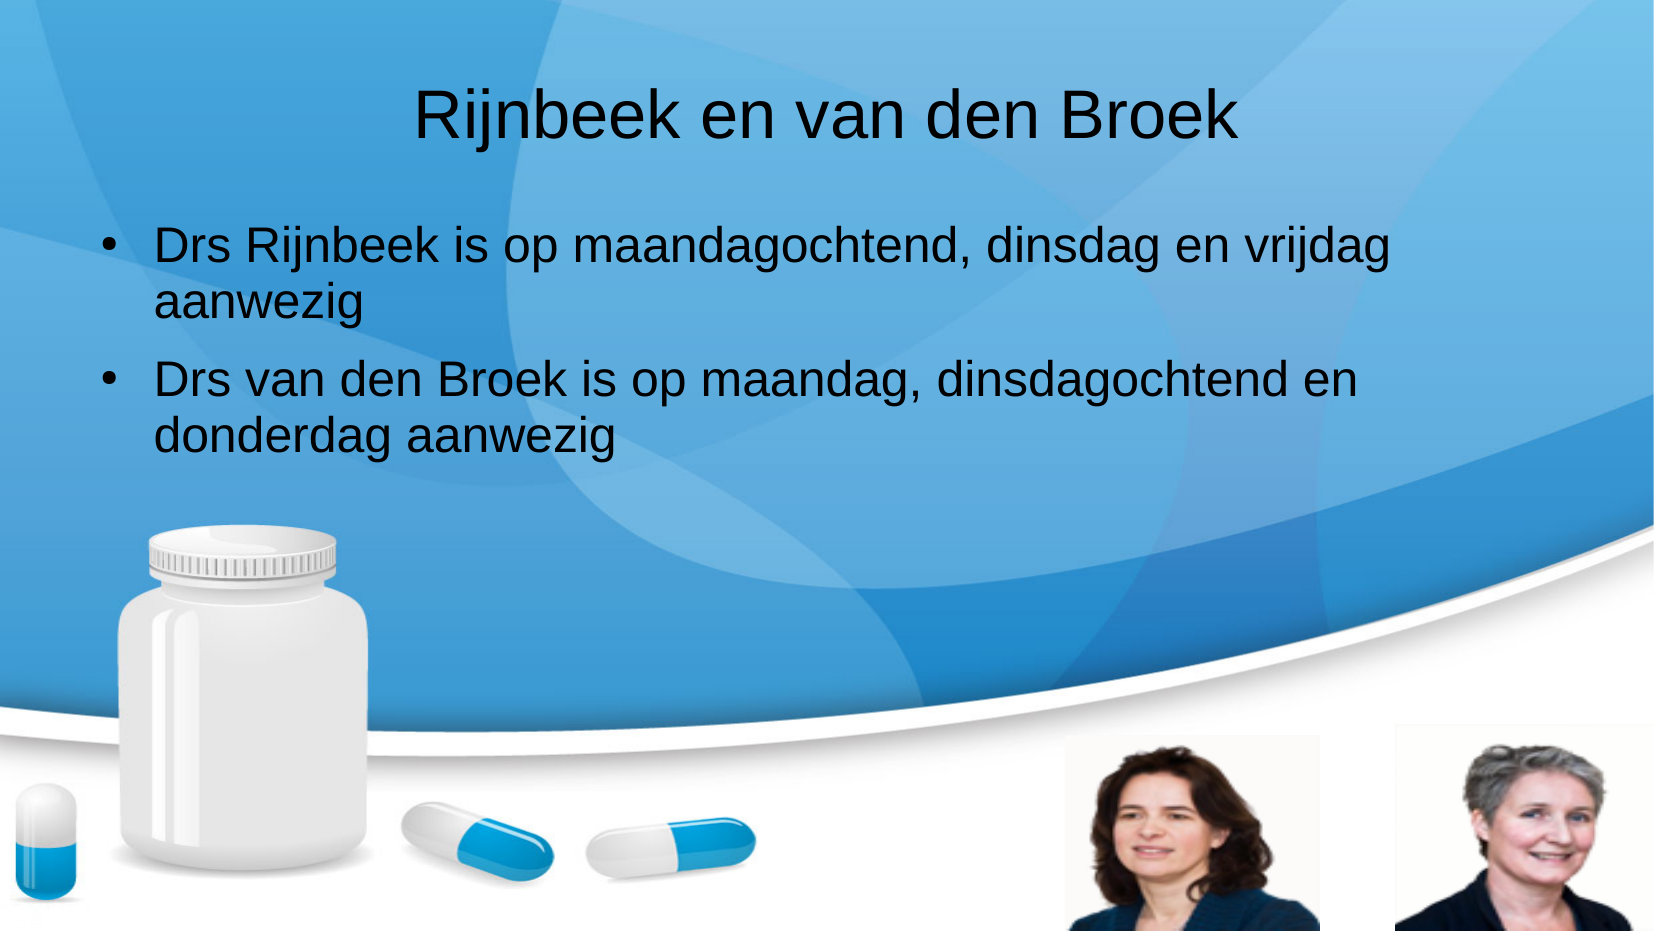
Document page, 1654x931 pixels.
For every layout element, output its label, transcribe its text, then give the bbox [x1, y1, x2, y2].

picture [0, 0, 1654, 931]
title Rijnbeek en van den Broek [82, 37, 1571, 193]
list Drs Rijnbeek is op maandagochtend, dinsdag en vrijdag aanwezig Drs van den Broek is op maandag, dinsdagochtend en donderdag aanwezig [82, 217, 1571, 758]
